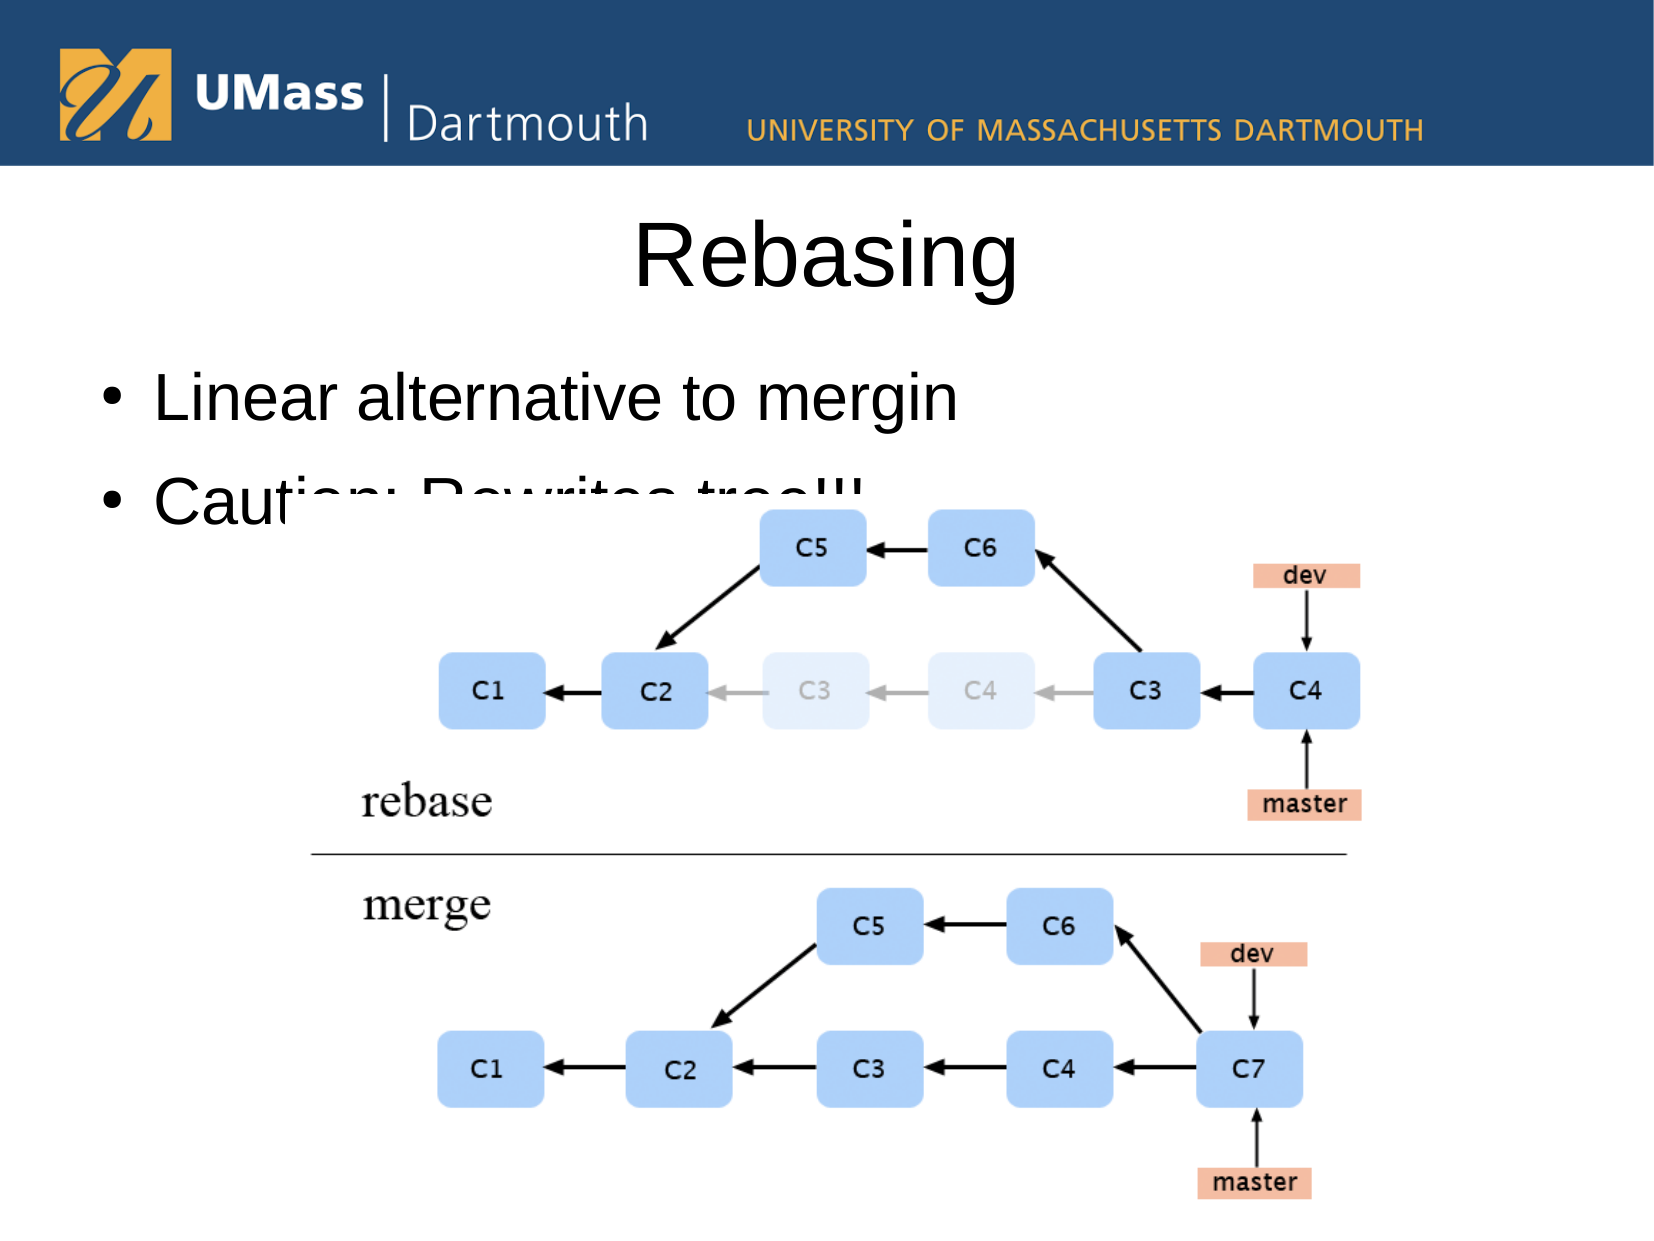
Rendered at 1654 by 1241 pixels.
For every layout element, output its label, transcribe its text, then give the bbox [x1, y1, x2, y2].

picture [285, 494, 1369, 1208]
title Rebasing [82, 180, 1571, 331]
picture [0, 0, 1654, 166]
list Linear alternative to mergin Caution: Rewrites tree!!! [82, 360, 1571, 1010]
